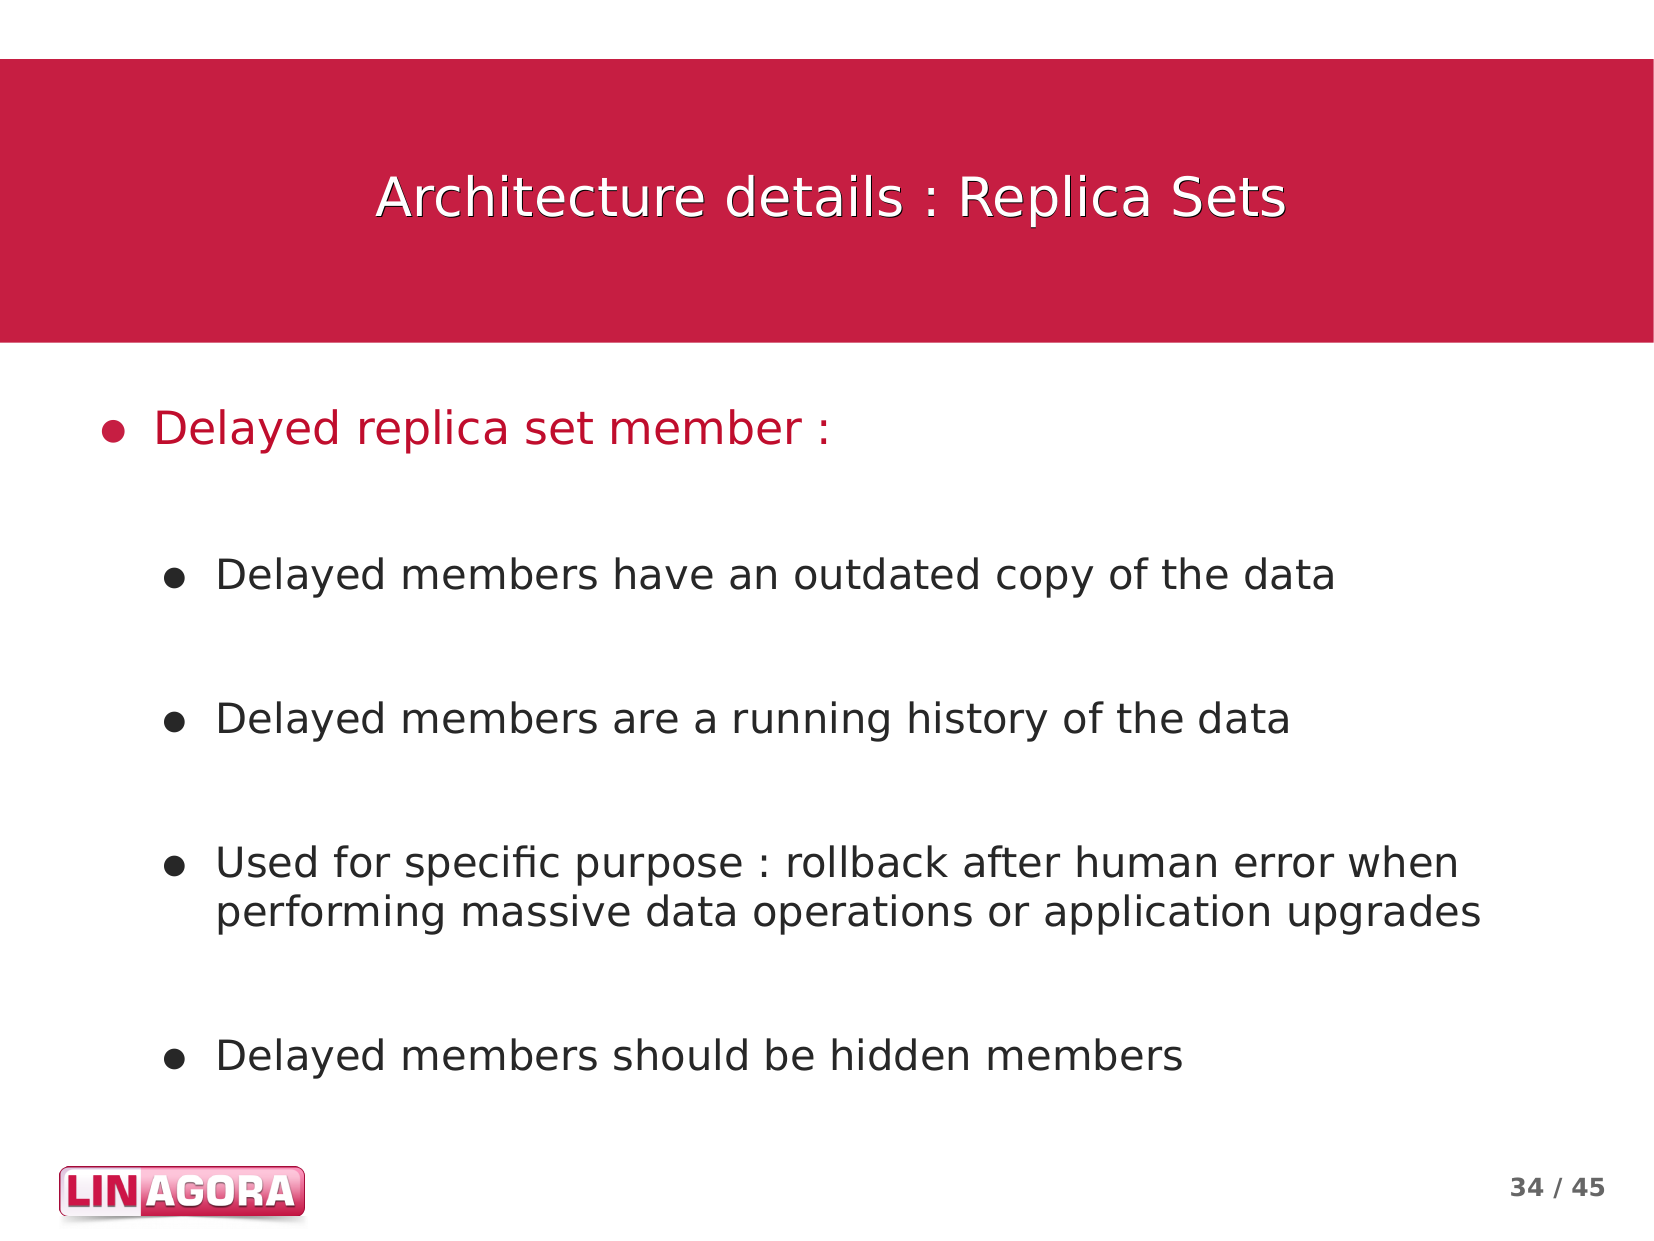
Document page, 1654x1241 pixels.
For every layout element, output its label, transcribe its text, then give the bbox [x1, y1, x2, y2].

picture [59, 1166, 308, 1229]
title Architecture details : Replica Sets [35, 76, 1630, 319]
list Delayed replica set member : Delayed members have an outdated copy of the data Delayed members are a running history of the data Used for specific purpose : rollback after human error when performing massive data operations or application upgrades Delayed members should be hidden members [82, 401, 1571, 1099]
